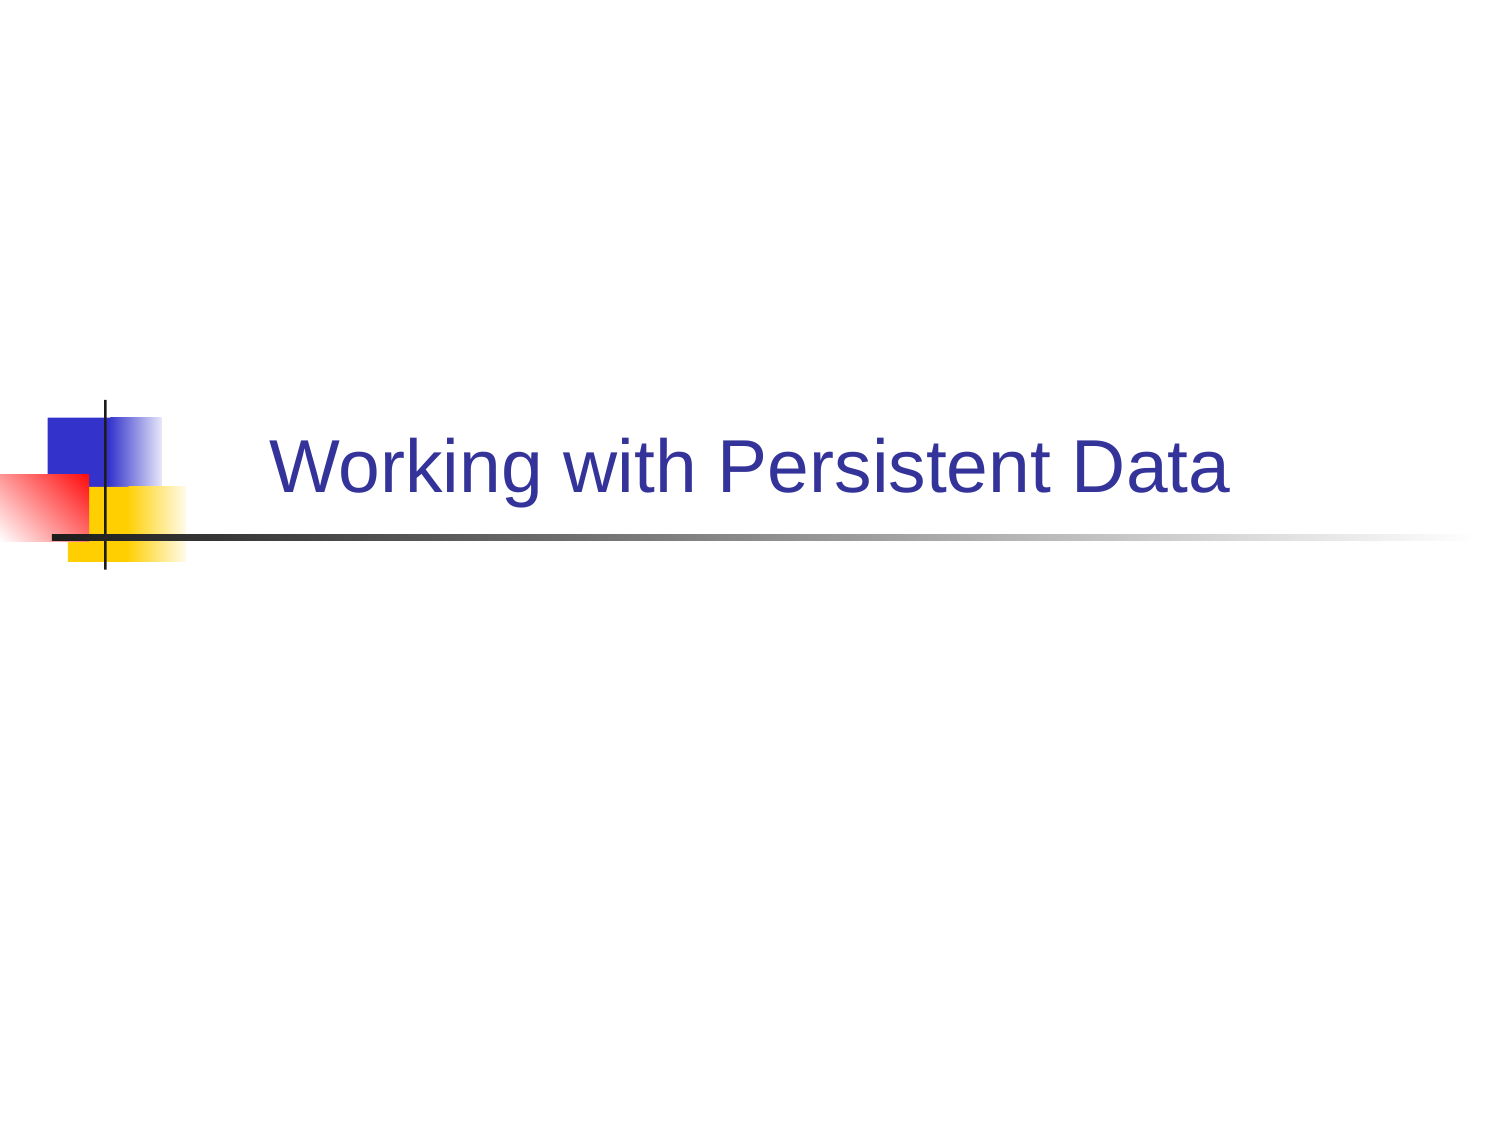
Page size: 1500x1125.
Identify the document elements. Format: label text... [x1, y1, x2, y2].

title Working with Persistent Data [150, 274, 1351, 515]
